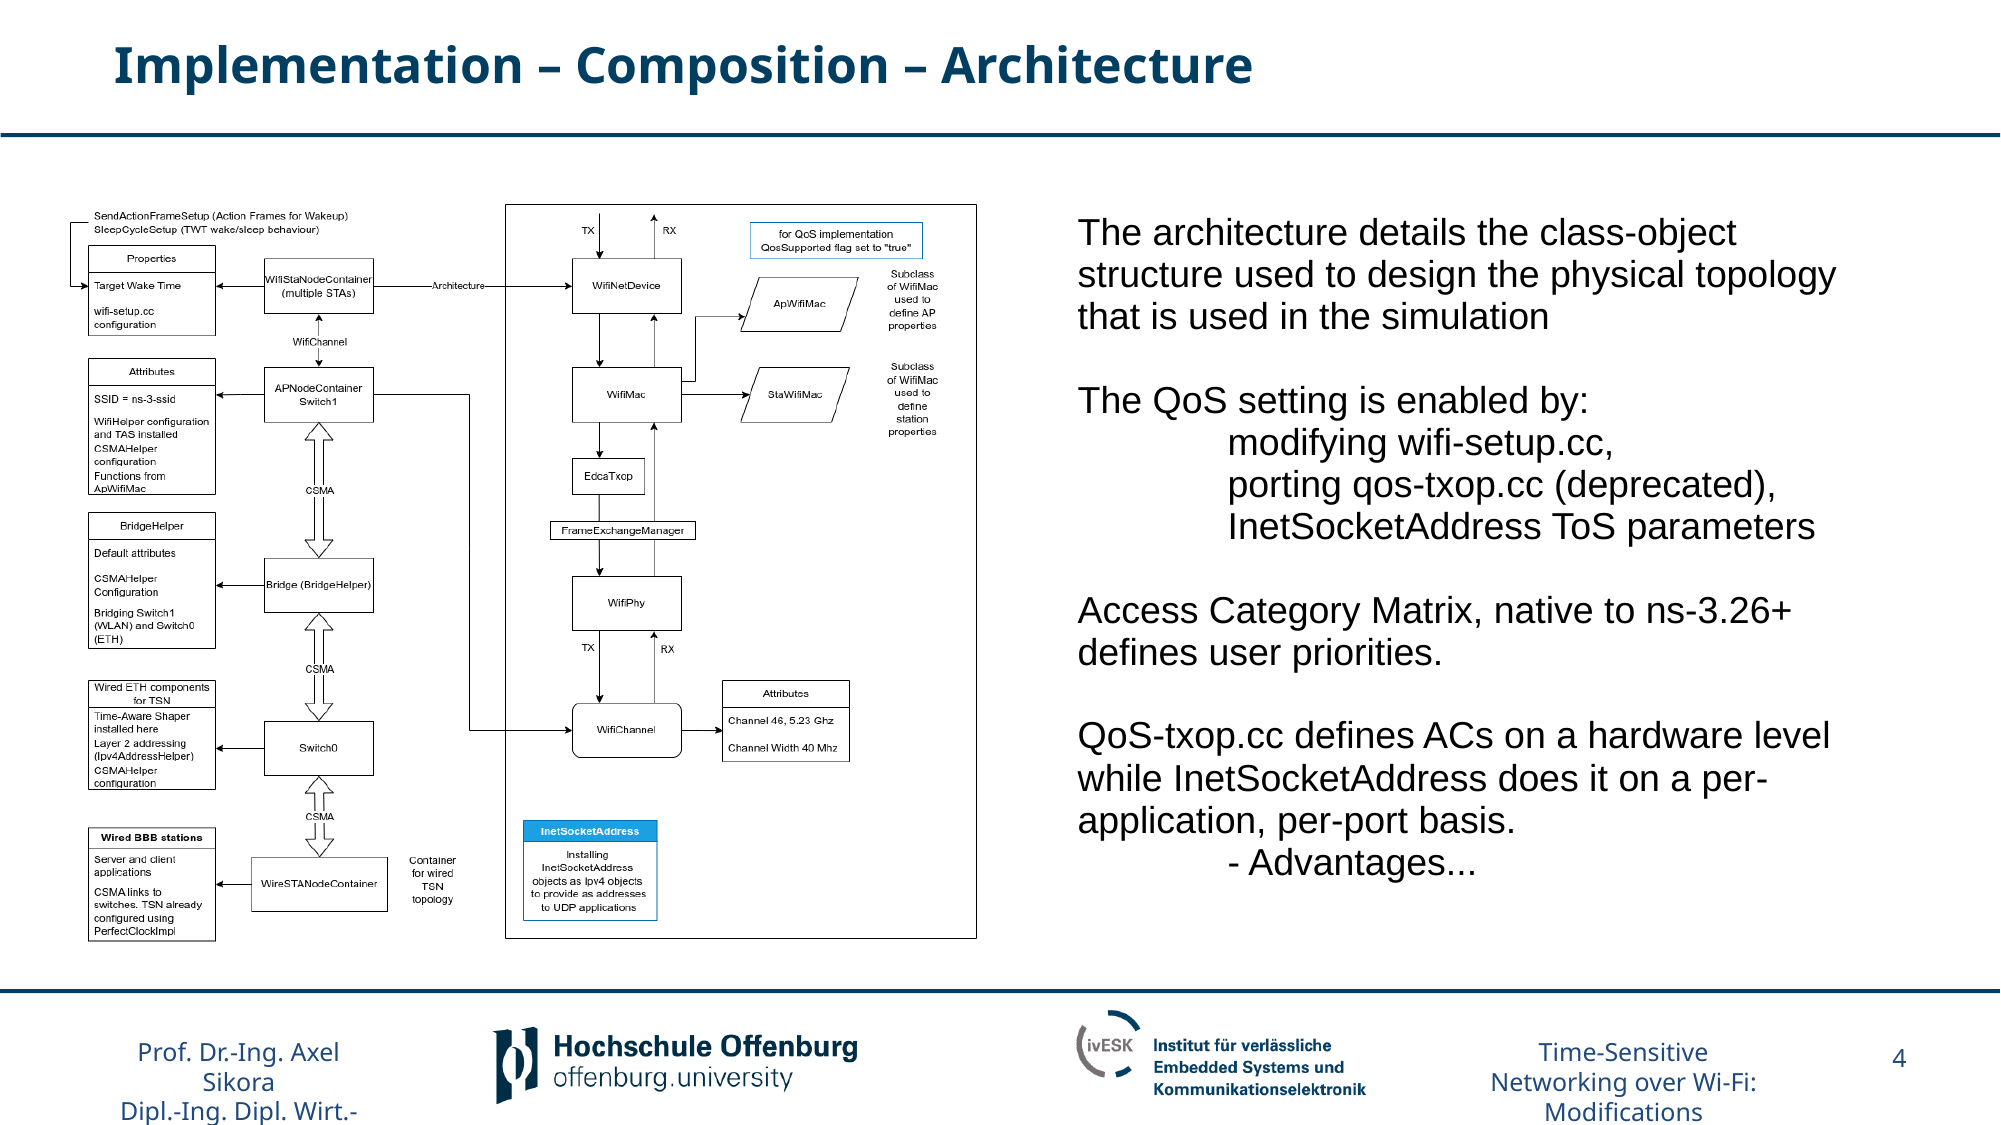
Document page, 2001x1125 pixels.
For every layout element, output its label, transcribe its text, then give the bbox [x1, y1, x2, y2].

picture [1059, 1010, 1382, 1106]
picture [492, 1025, 858, 1105]
picture [59, 181, 981, 945]
title Implementation – Composition – Architecture [99, 20, 1900, 108]
text_box The architecture details the class-object structure used to design the physical topology that is used in the simulation The QoS setting is enabled by: modifying wifi-setup.cc, porting qos-txop.cc (deprecated), InetSocketAddress ToS parameters Access Category Matrix, native to ns-3.26+ defines user priorities. QoS-txop.cc defines ACs on a hardware level while InetSocketAddress does it on a per-application, per-port basis. - Advantages... [1062, 203, 1861, 975]
